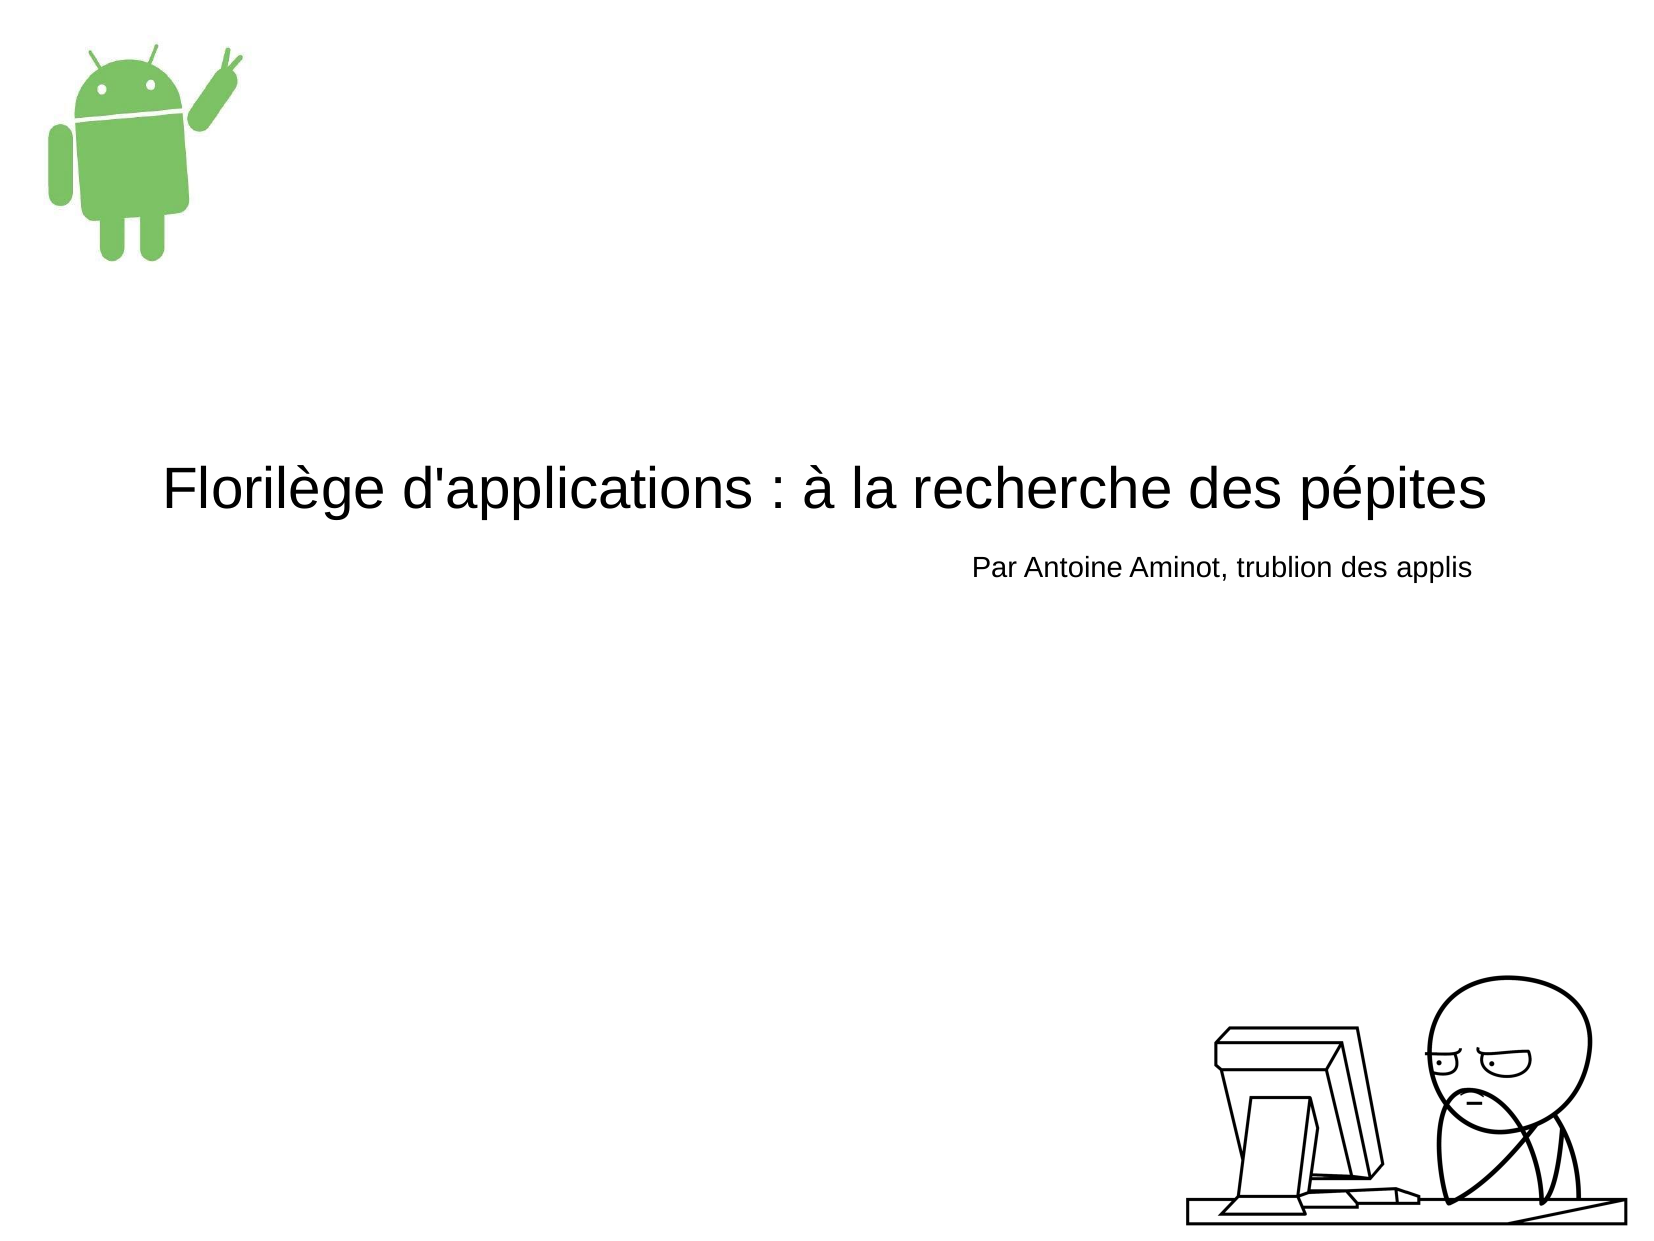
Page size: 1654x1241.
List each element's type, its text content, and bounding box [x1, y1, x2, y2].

text_box Par Antoine Aminot, trublion des applis [957, 543, 1489, 591]
picture [1181, 968, 1632, 1230]
picture [12, 12, 272, 295]
text_box Florilège d'applications : à la recherche des pépites [0, 448, 1654, 529]
